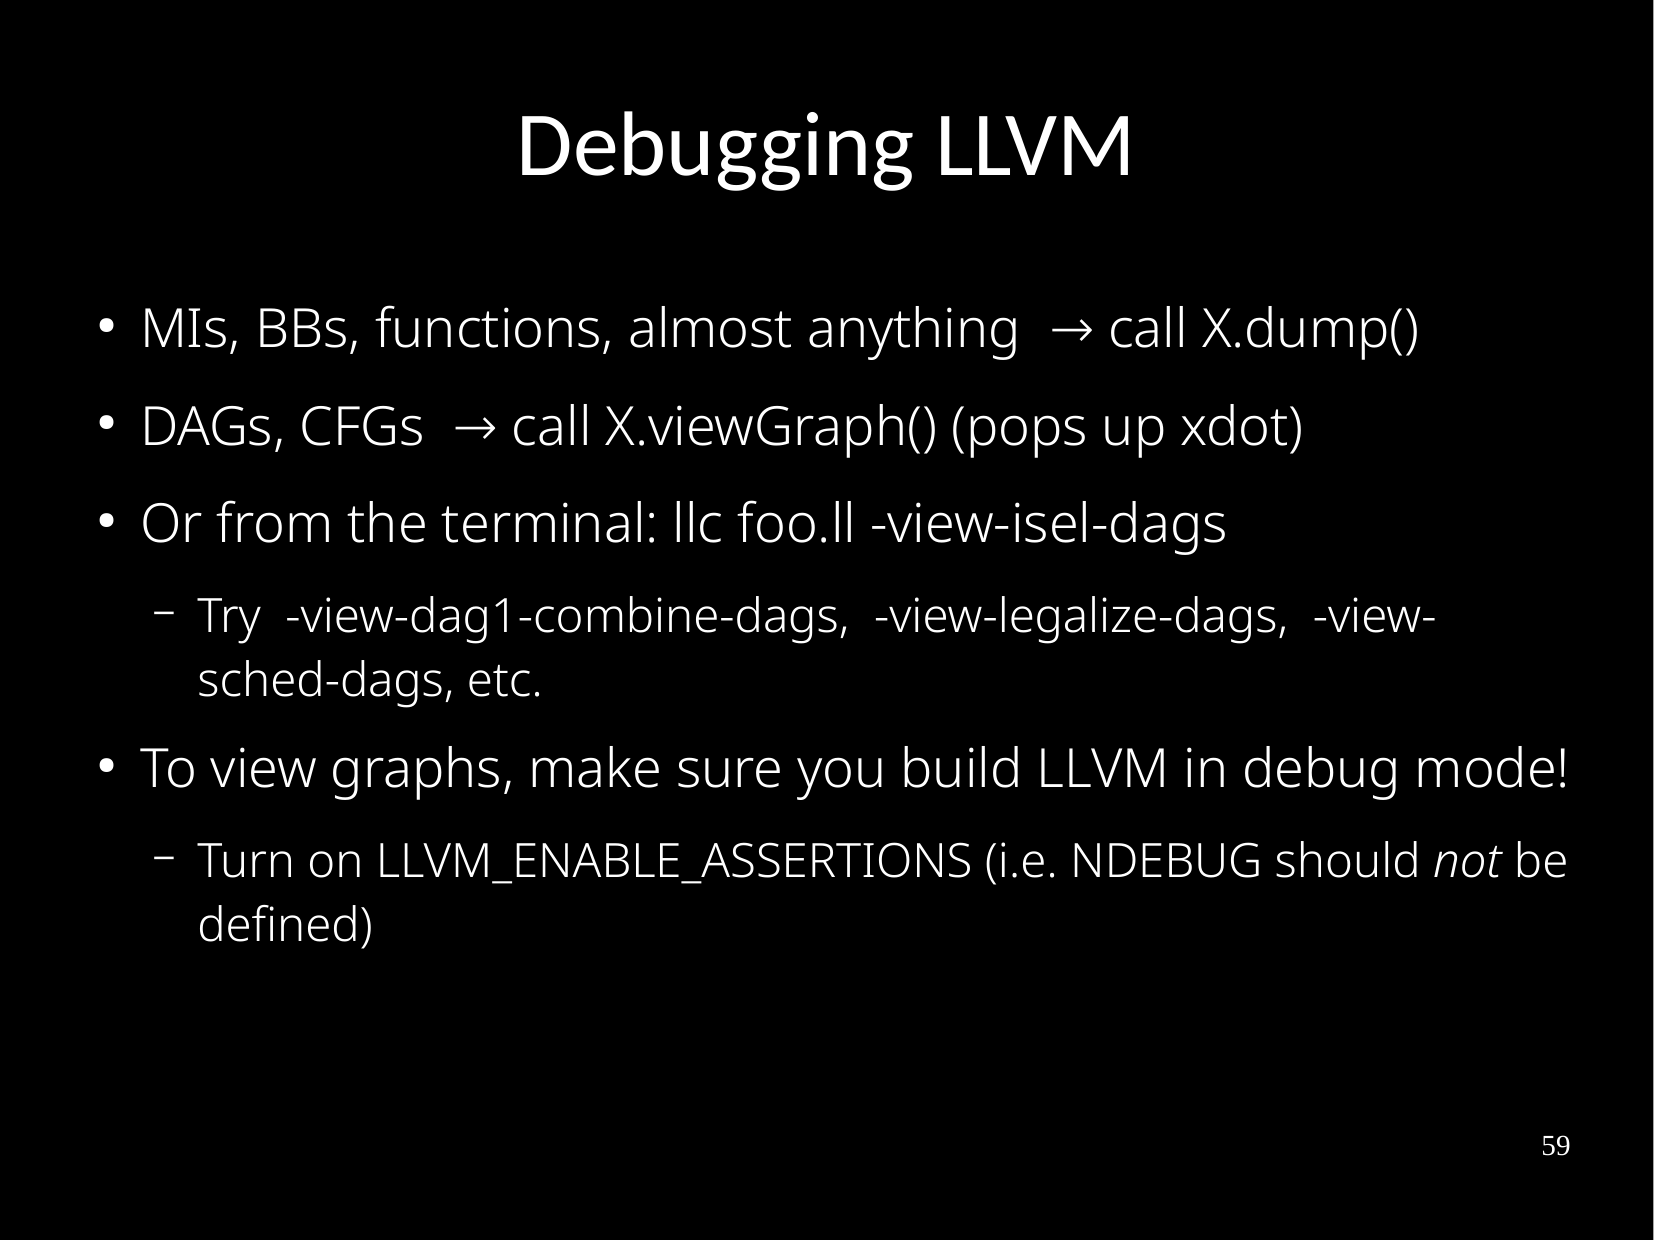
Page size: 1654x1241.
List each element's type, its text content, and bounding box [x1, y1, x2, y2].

title Debugging LLVM [82, 49, 1571, 257]
list MIs, BBs, functions, almost anything → call X.dump() DAGs, CFGs → call X.viewGraph() (pops up xdot) Or from the terminal: llc foo.ll -view-isel-dags Try -view-dag1-combine-dags, -view-legalize-dags, -view-sched-dags, etc. To view graphs, make sure you build LLVM in debug mode! Turn on LLVM_ENABLE_ASSERTIONS (i.e. NDEBUG should not be defined) [82, 290, 1571, 1010]
